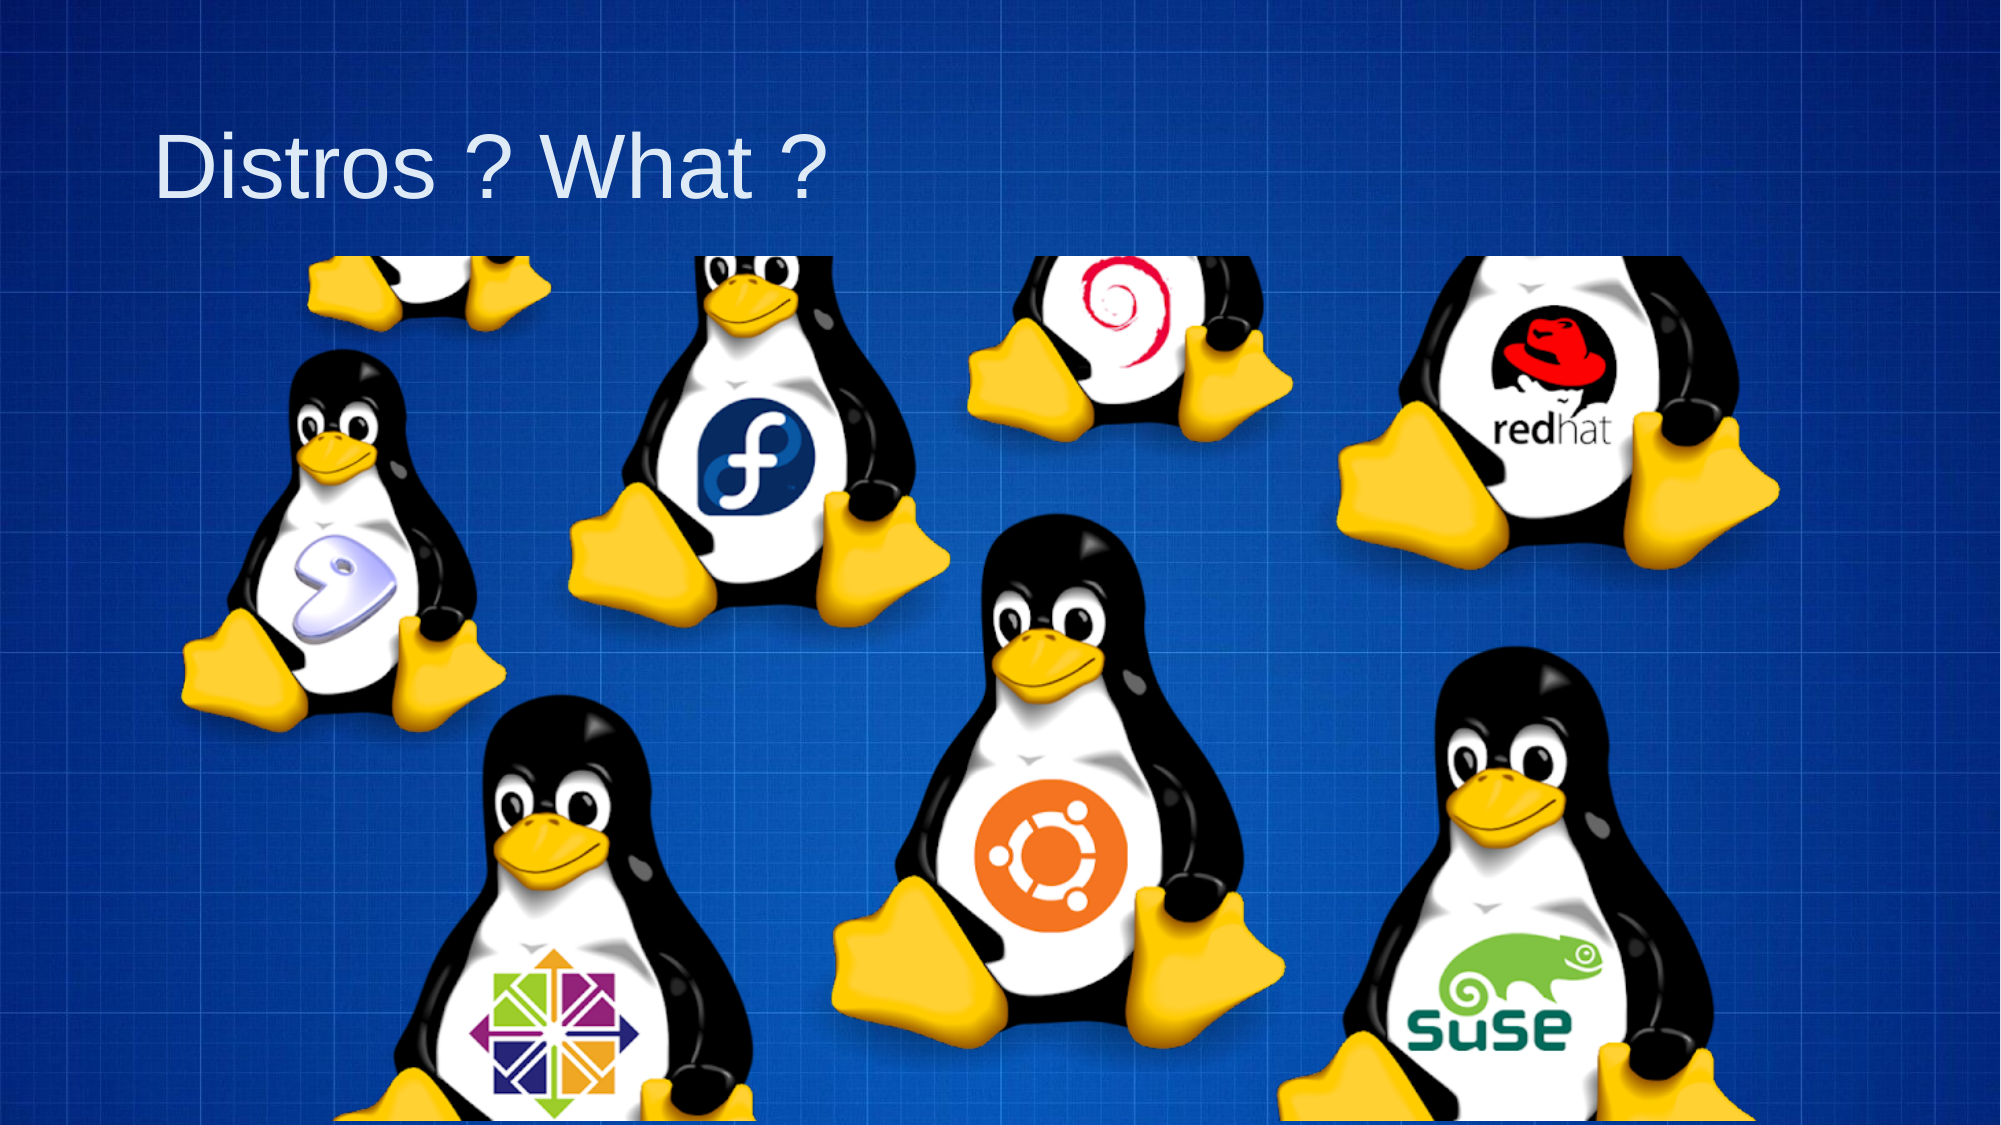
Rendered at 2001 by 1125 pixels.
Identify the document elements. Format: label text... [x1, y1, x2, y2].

title Distros ? What ? [137, 59, 1863, 278]
picture [0, 0, 2001, 1125]
